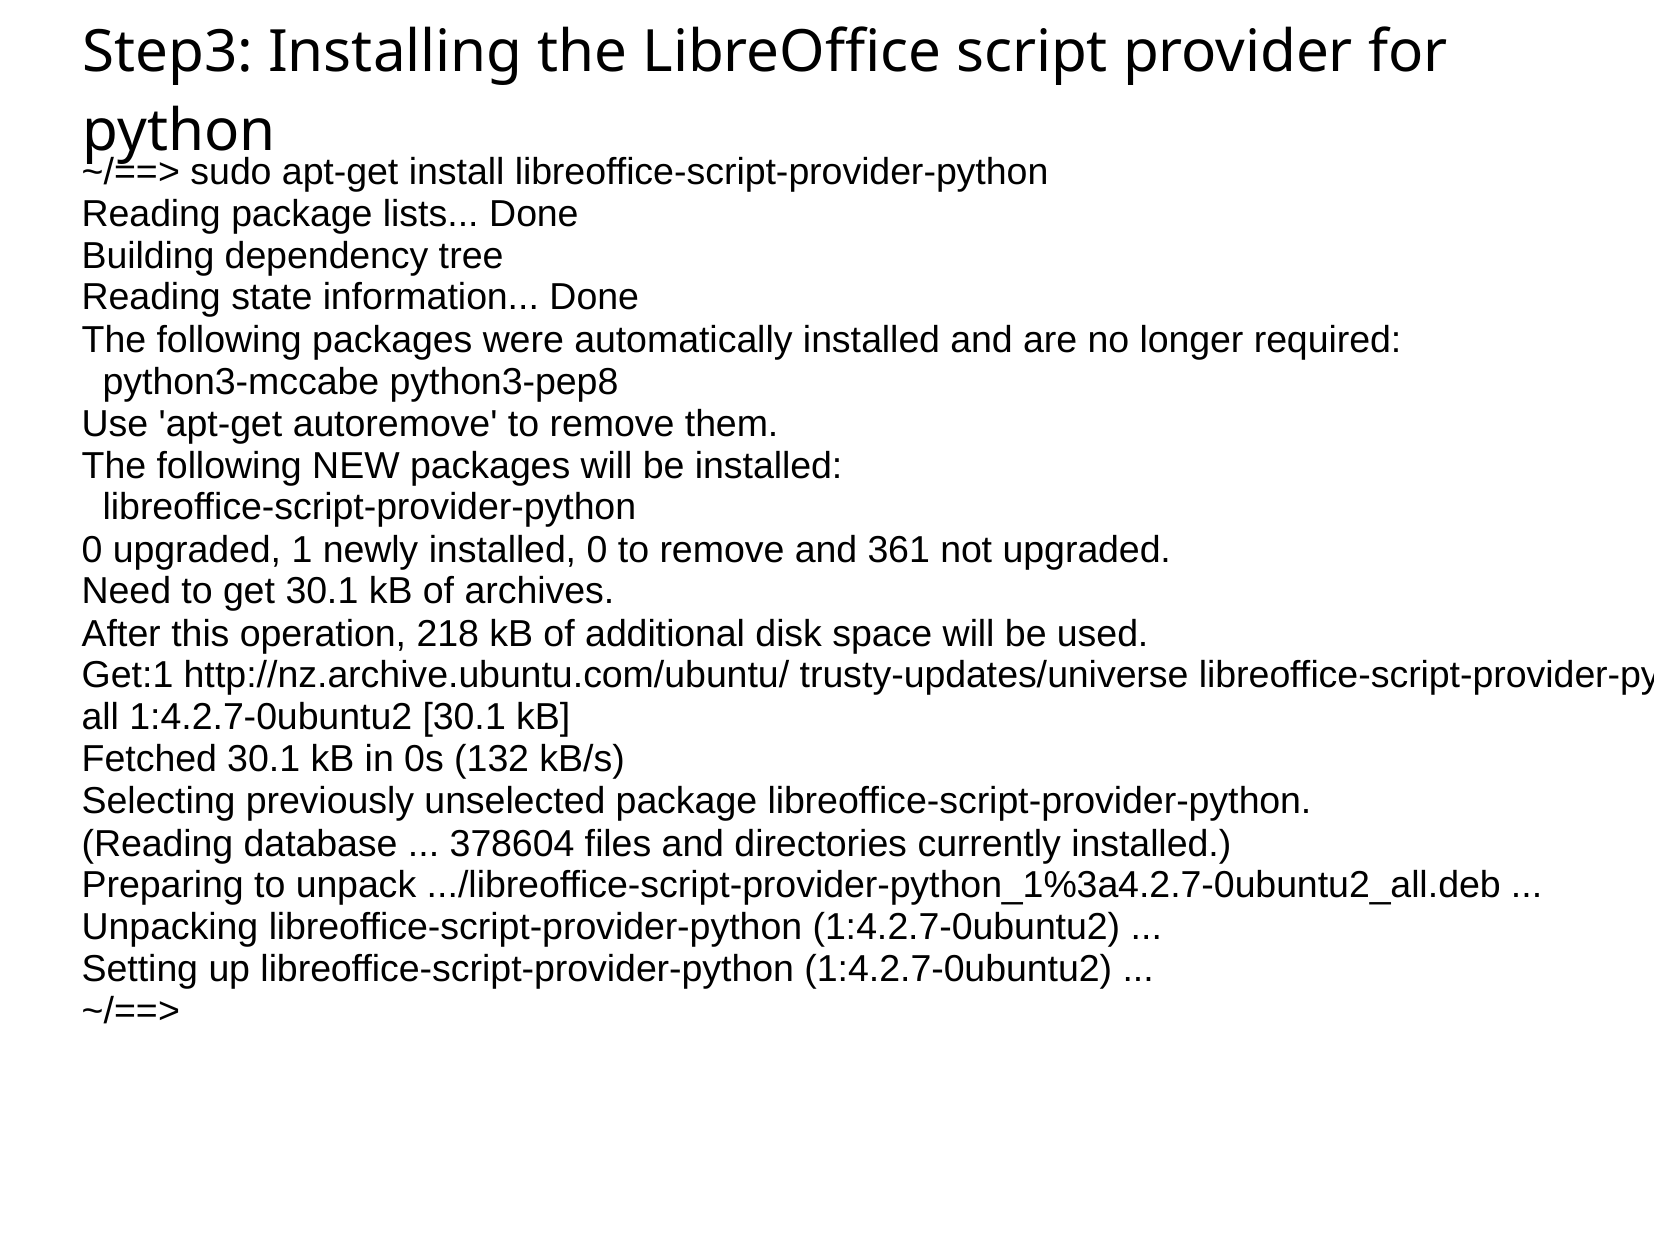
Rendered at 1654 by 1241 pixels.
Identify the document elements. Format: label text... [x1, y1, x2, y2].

text_box ~/==> sudo apt-get install libreoffice-script-provider-python Reading package lists... Done Building dependency tree Reading state information... Done The following packages were automatically installed and are no longer required: python3-mccabe python3-pep8 Use 'apt-get autoremove' to remove them. The following NEW packages will be installed: libreoffice-script-provider-python 0 upgraded, 1 newly installed, 0 to remove and 361 not upgraded. Need to get 30.1 kB of archives. After this operation, 218 kB of additional disk space will be used. Get:1 http://nz.archive.ubuntu.com/ubuntu/ trusty-updates/universe libreoffice-script-provider-python all 1:4.2.7-0ubuntu2 [30.1 kB] Fetched 30.1 kB in 0s (132 kB/s) Selecting previously unselected package libreoffice-script-provider-python. (Reading database ... 378604 files and directories currently installed.) Preparing to unpack .../libreoffice-script-provider-python_1%3a4.2.7-0ubuntu2_all.deb ... Unpacking libreoffice-script-provider-python (1:4.2.7-0ubuntu2) ... Setting up libreoffice-script-provider-python (1:4.2.7-0ubuntu2) ... ~/==> [66, 142, 1654, 1040]
title Step3: Installing the LibreOffice script provider for python [82, 34, 1548, 142]
